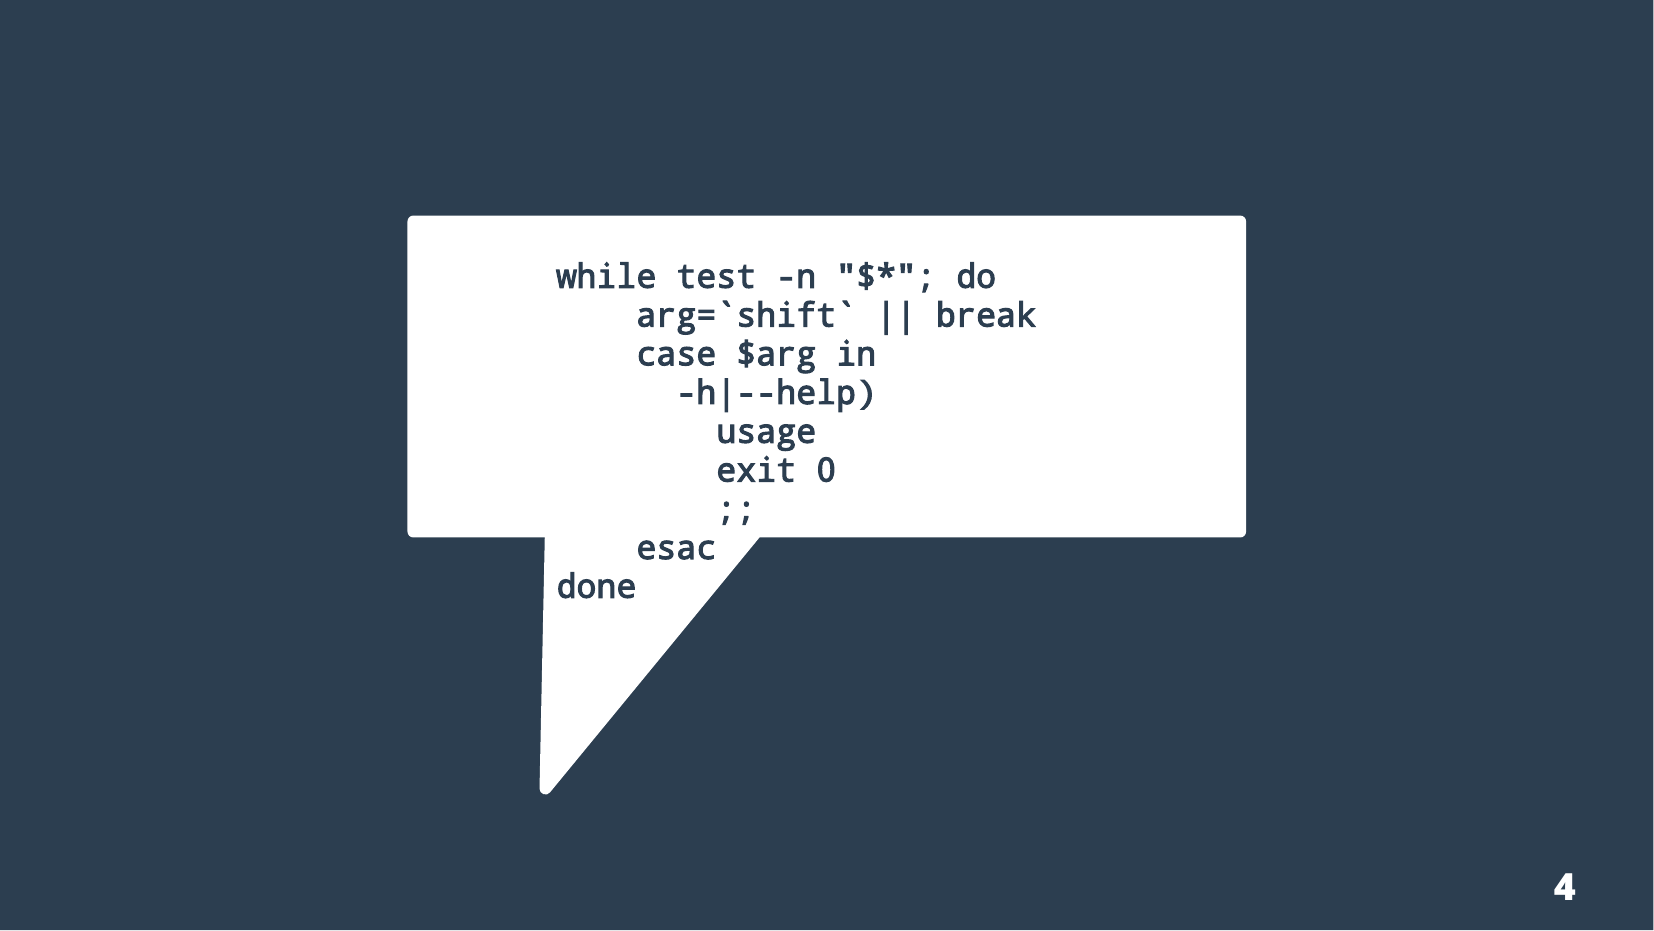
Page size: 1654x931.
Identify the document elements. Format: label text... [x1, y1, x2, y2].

title while test -n "$*"; do arg=`shift` || break case $arg in -h|--help) usage exit 0 ;; esac done [412, 225, 1181, 638]
